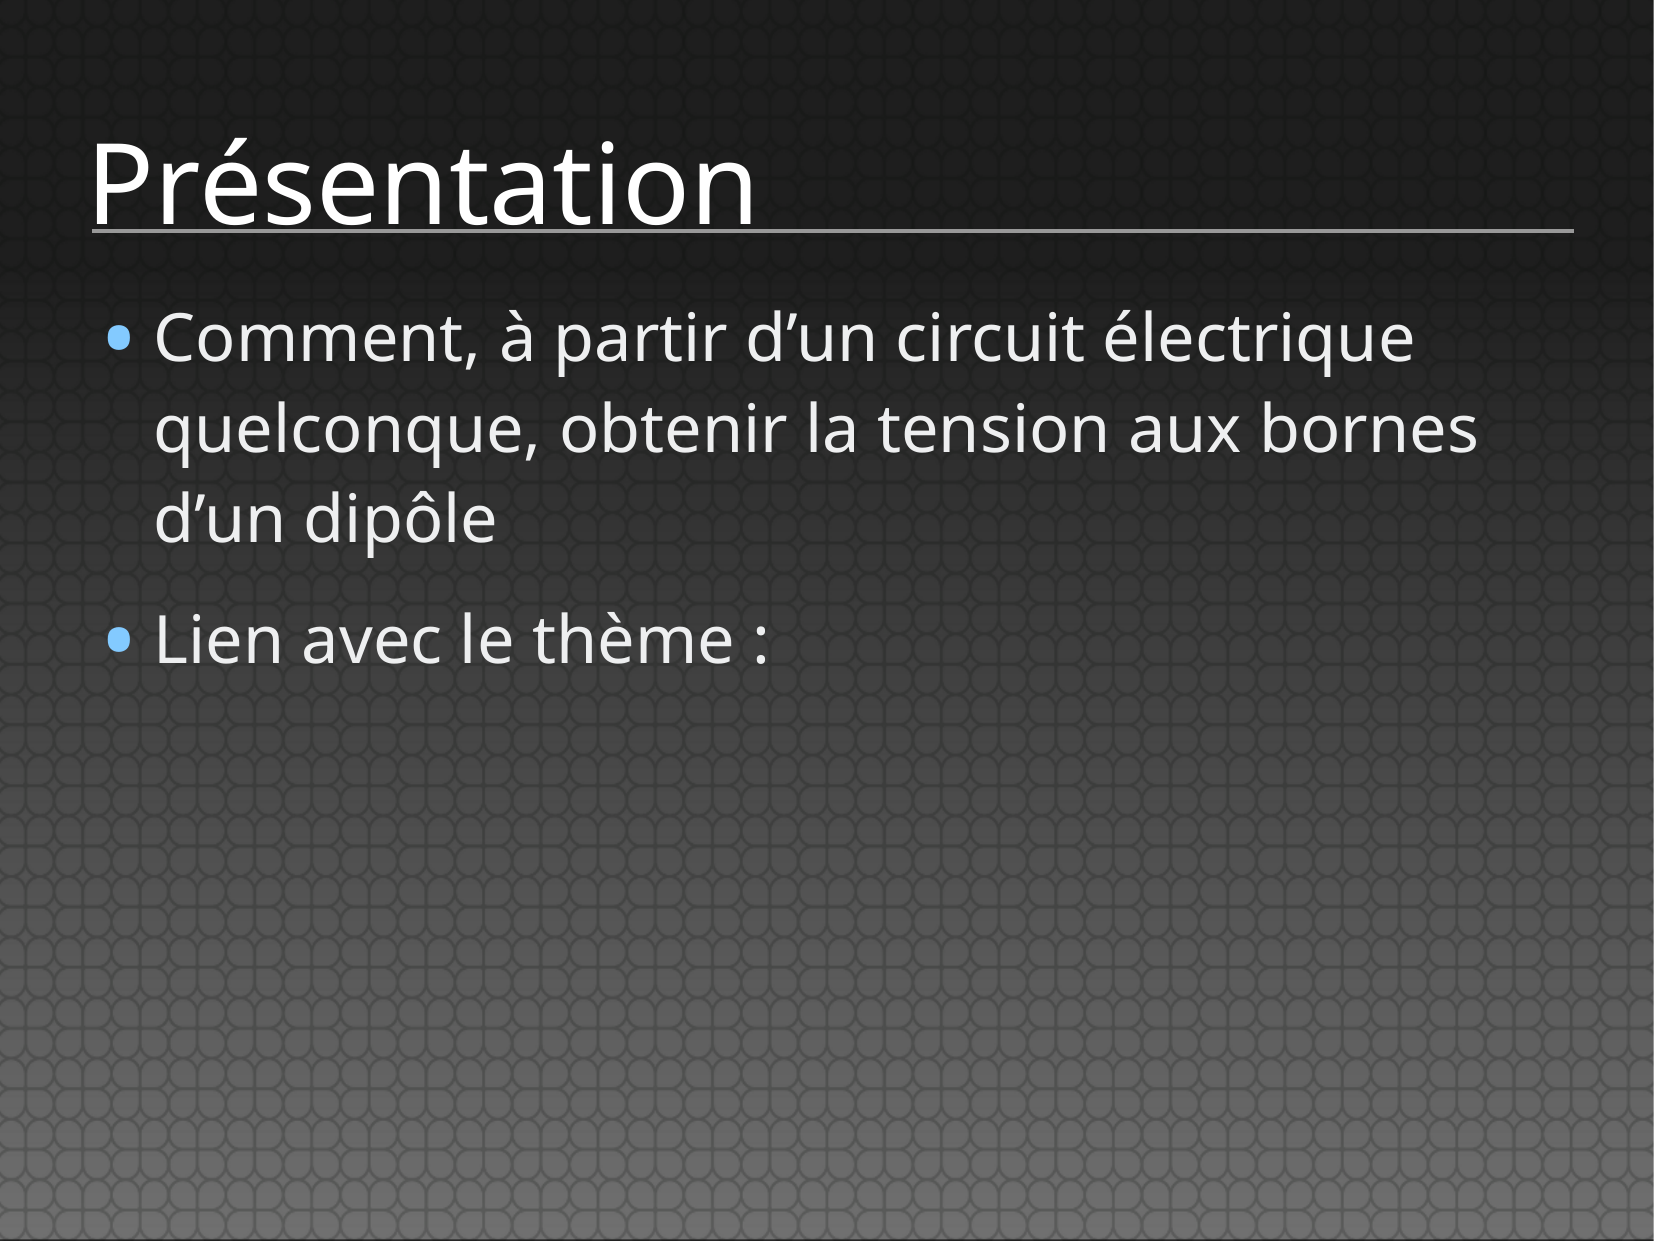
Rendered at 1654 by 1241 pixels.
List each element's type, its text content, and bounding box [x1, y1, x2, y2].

title Présentation [86, 103, 1576, 258]
list Comment, à partir d’un circuit électrique quelconque, obtenir la tension aux bornes d’un dipôle Lien avec le thème : [82, 290, 1571, 1010]
picture [0, 0, 1654, 1241]
